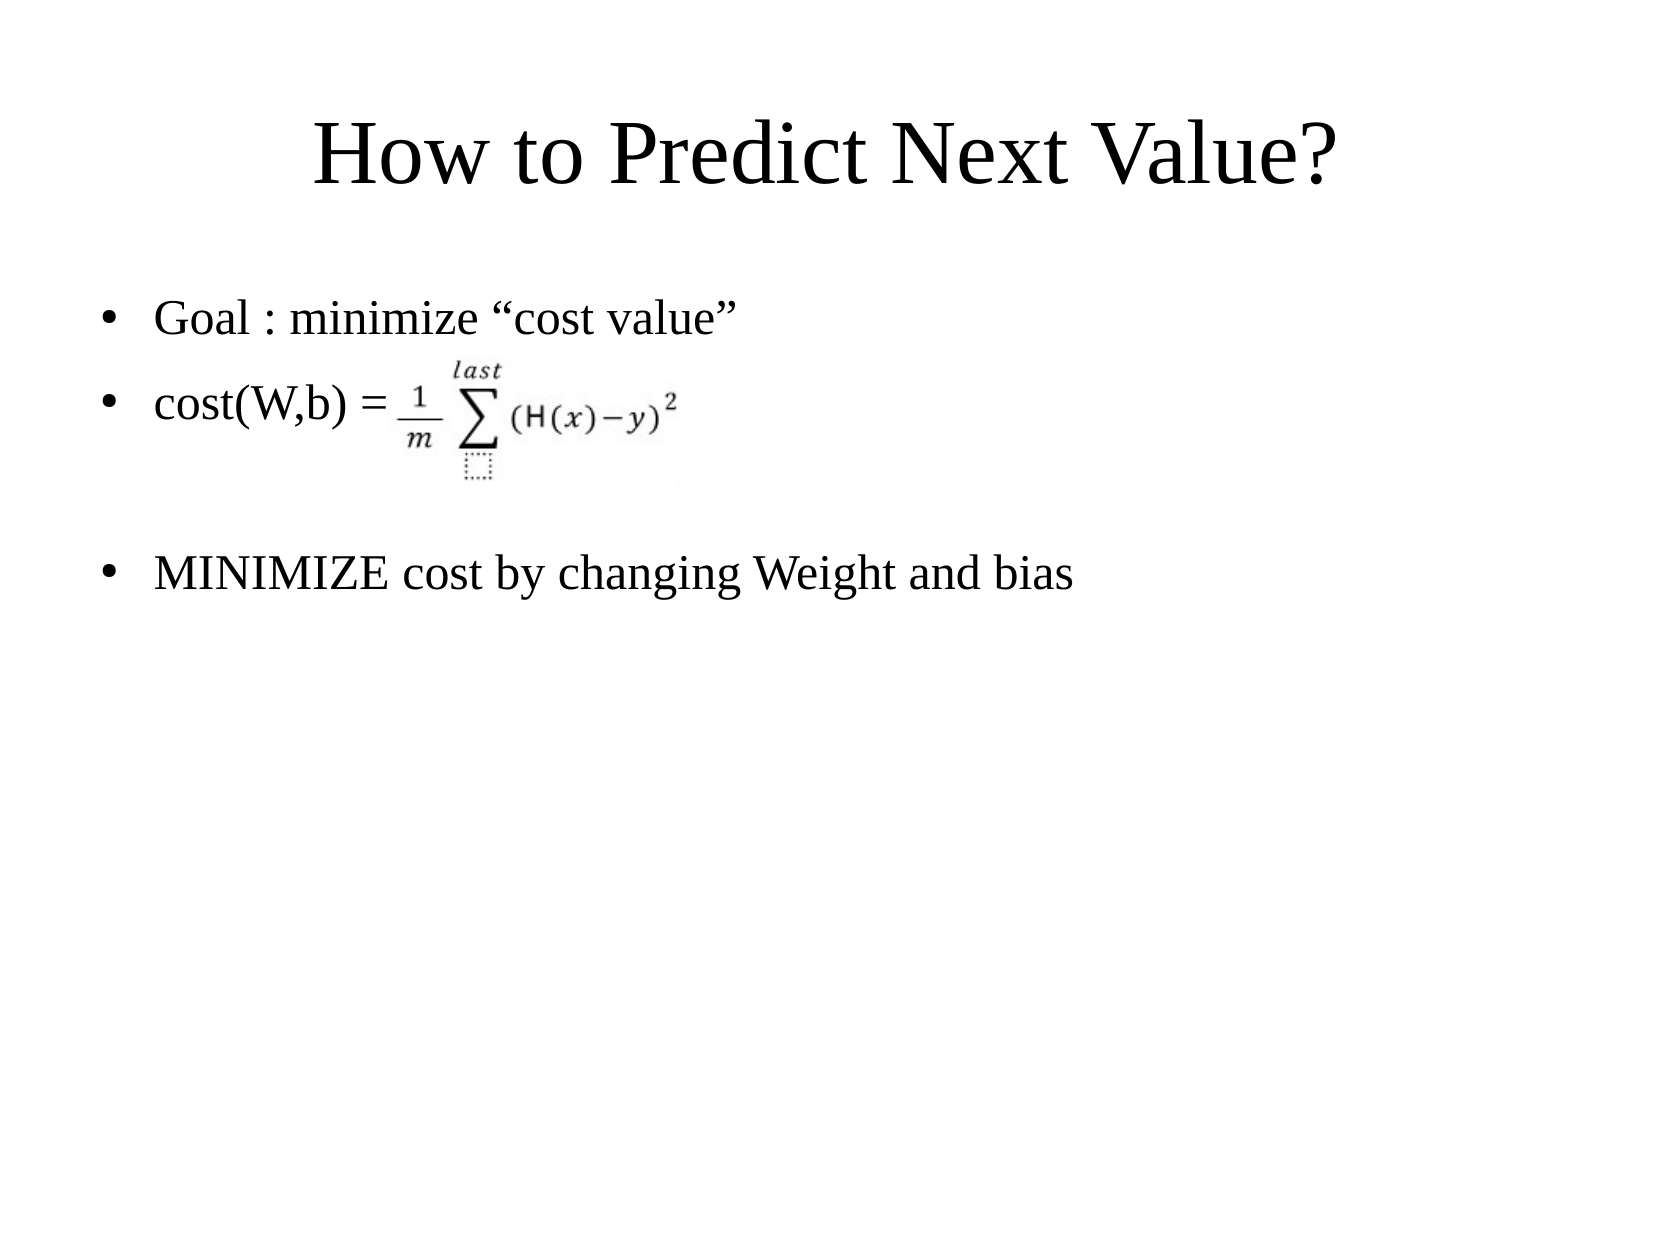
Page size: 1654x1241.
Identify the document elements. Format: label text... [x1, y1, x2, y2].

title How to Predict Next Value? [82, 49, 1571, 257]
list Goal : minimize “cost value” cost(W,b) = MINIMIZE cost by changing Weight and bias [82, 290, 1571, 1010]
picture [389, 356, 681, 485]
